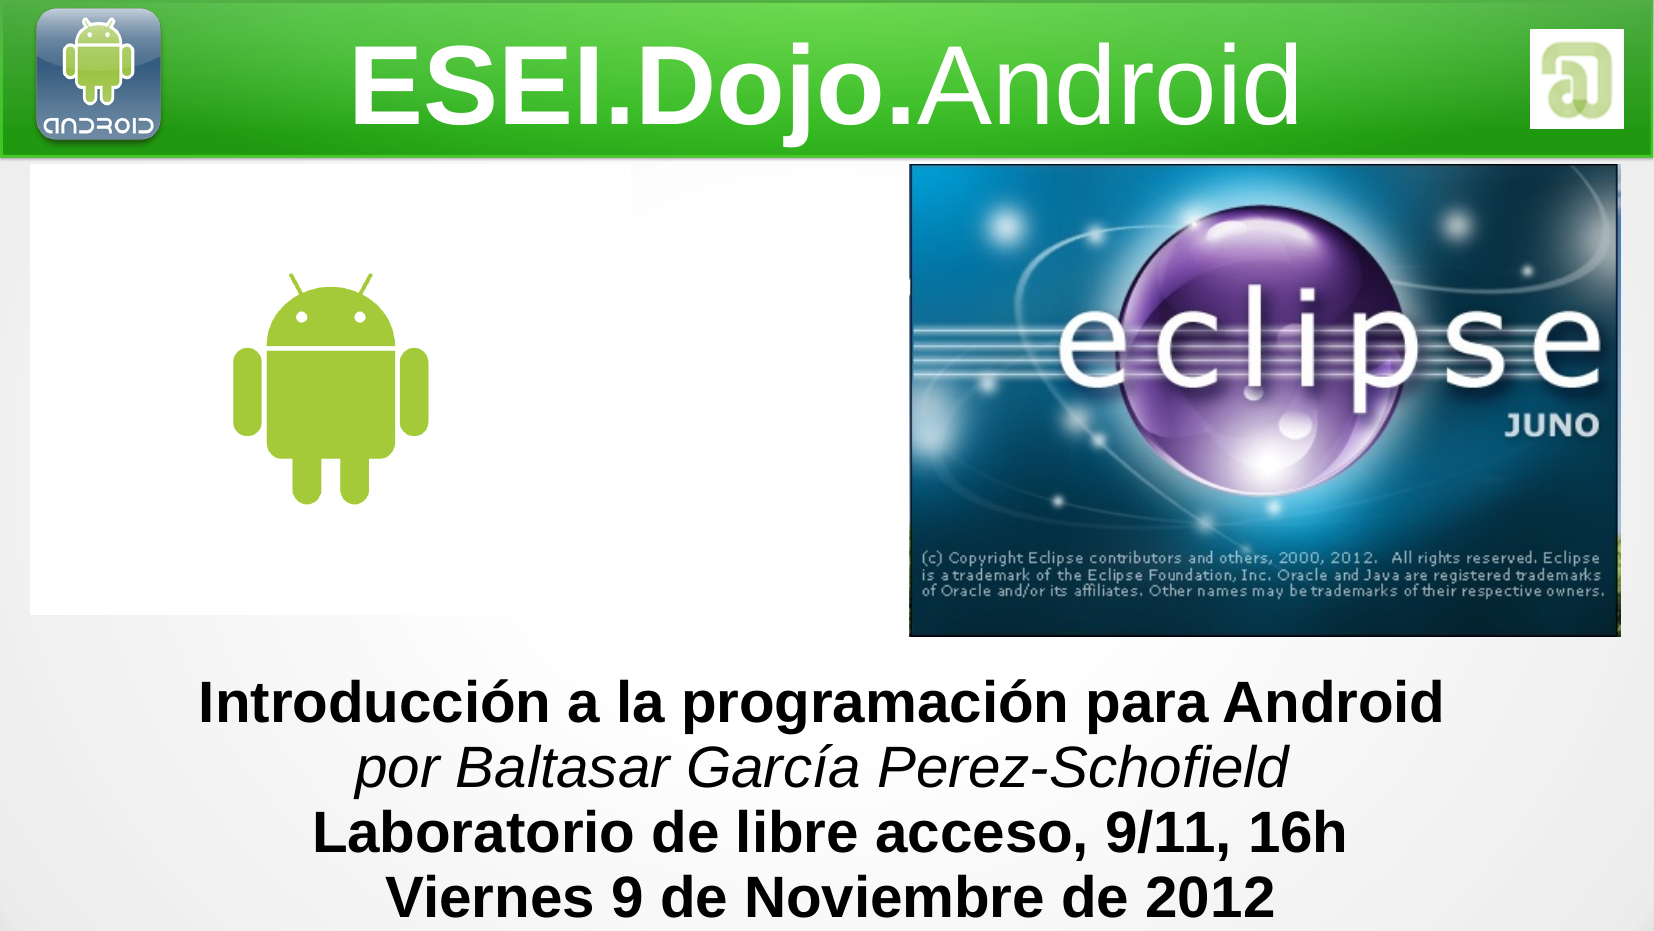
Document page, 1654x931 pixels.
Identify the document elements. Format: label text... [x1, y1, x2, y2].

title ESEI.Dojo.Android [82, 22, 1571, 149]
picture [30, 5, 166, 149]
picture [30, 164, 631, 616]
picture [1530, 29, 1624, 129]
subtitle Introducción a la programación para Android por Baltasar García Perez-Schofield Laboratorio de libre acceso, 9/11, 16h Viernes 9 de Noviembre de 2012 [0, 669, 1646, 931]
picture [909, 164, 1621, 637]
